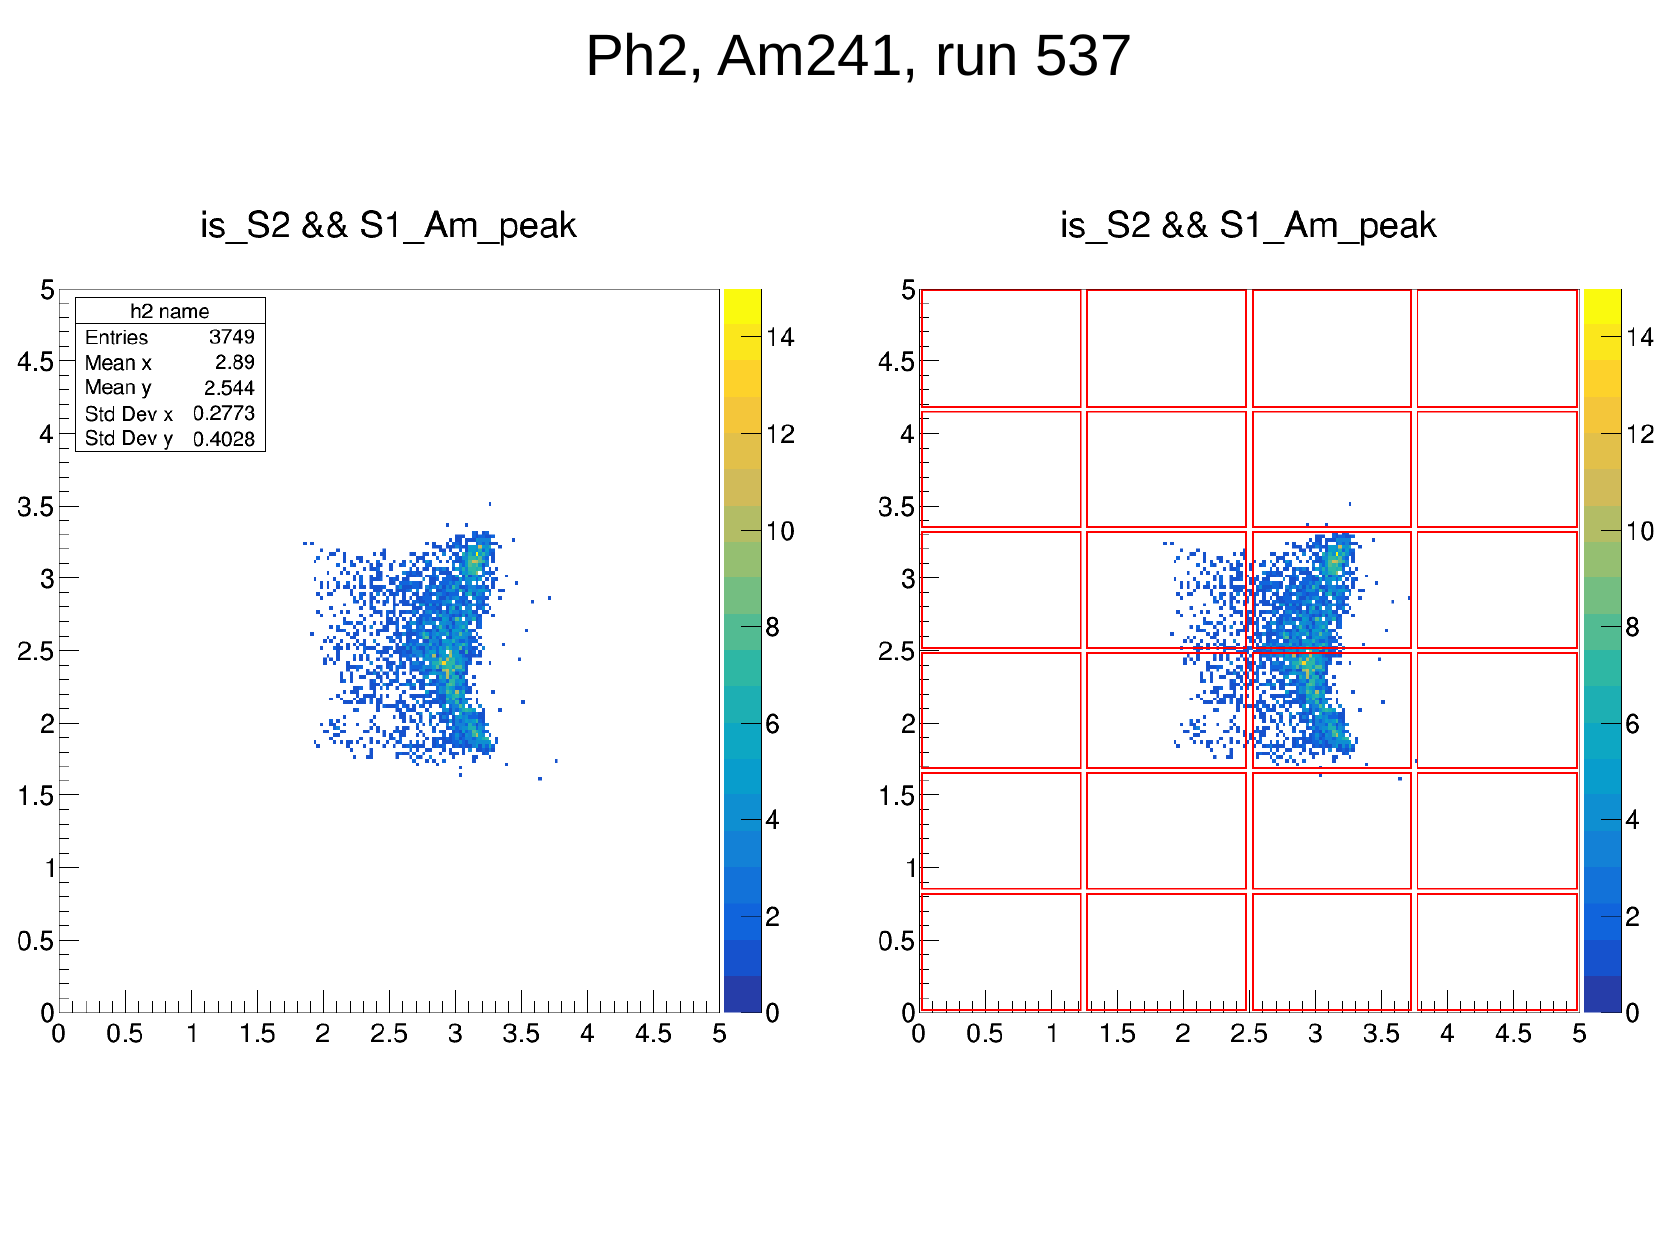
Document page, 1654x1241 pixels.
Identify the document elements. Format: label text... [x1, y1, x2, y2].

text_box Ph2, Am241, run 537 [518, 15, 1201, 151]
picture [6, 194, 1654, 1053]
